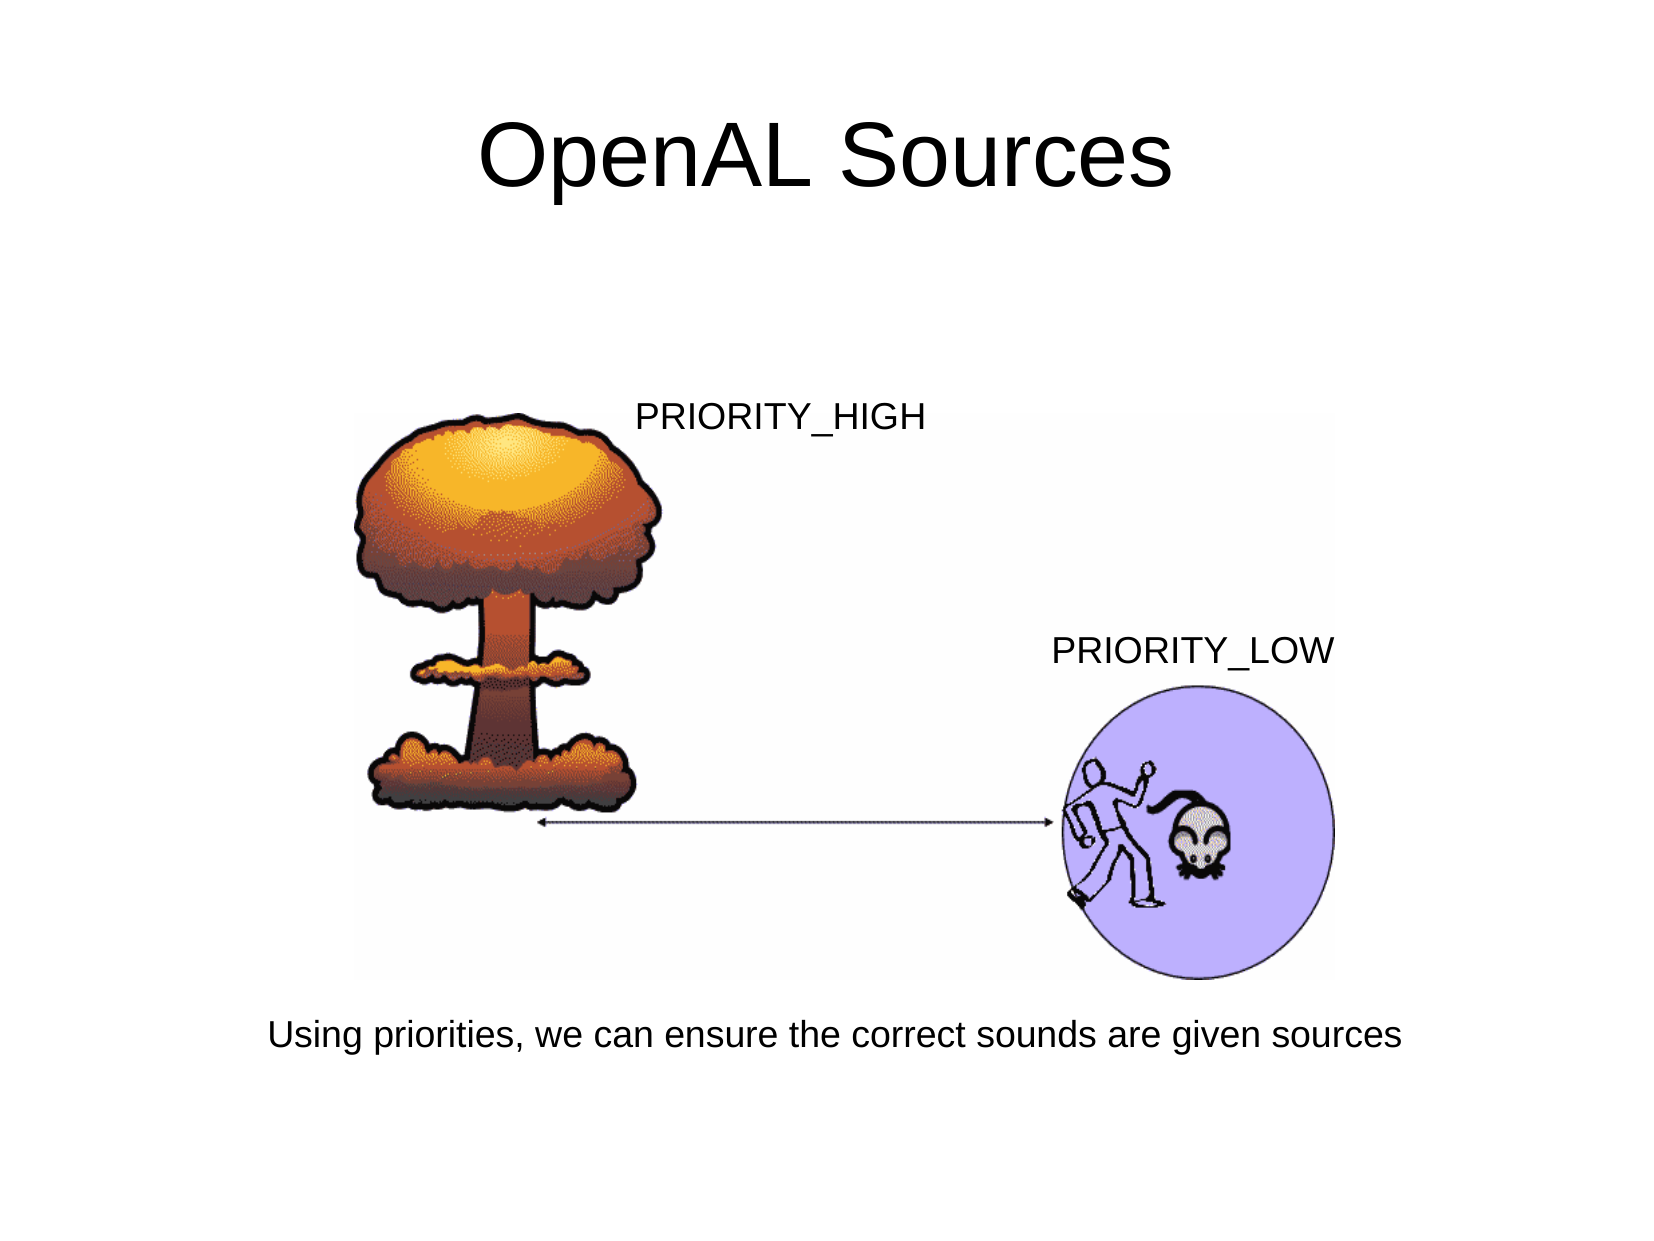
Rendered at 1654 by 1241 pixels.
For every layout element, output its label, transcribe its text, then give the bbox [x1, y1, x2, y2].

title OpenAL Sources [82, 49, 1571, 257]
text_box PRIORITY_HIGH [620, 385, 942, 443]
picture [354, 413, 1335, 980]
text_box Using priorities, we can ensure the correct sounds are given sources [252, 1003, 1418, 1061]
text_box PRIORITY_LOW [1036, 620, 1351, 677]
